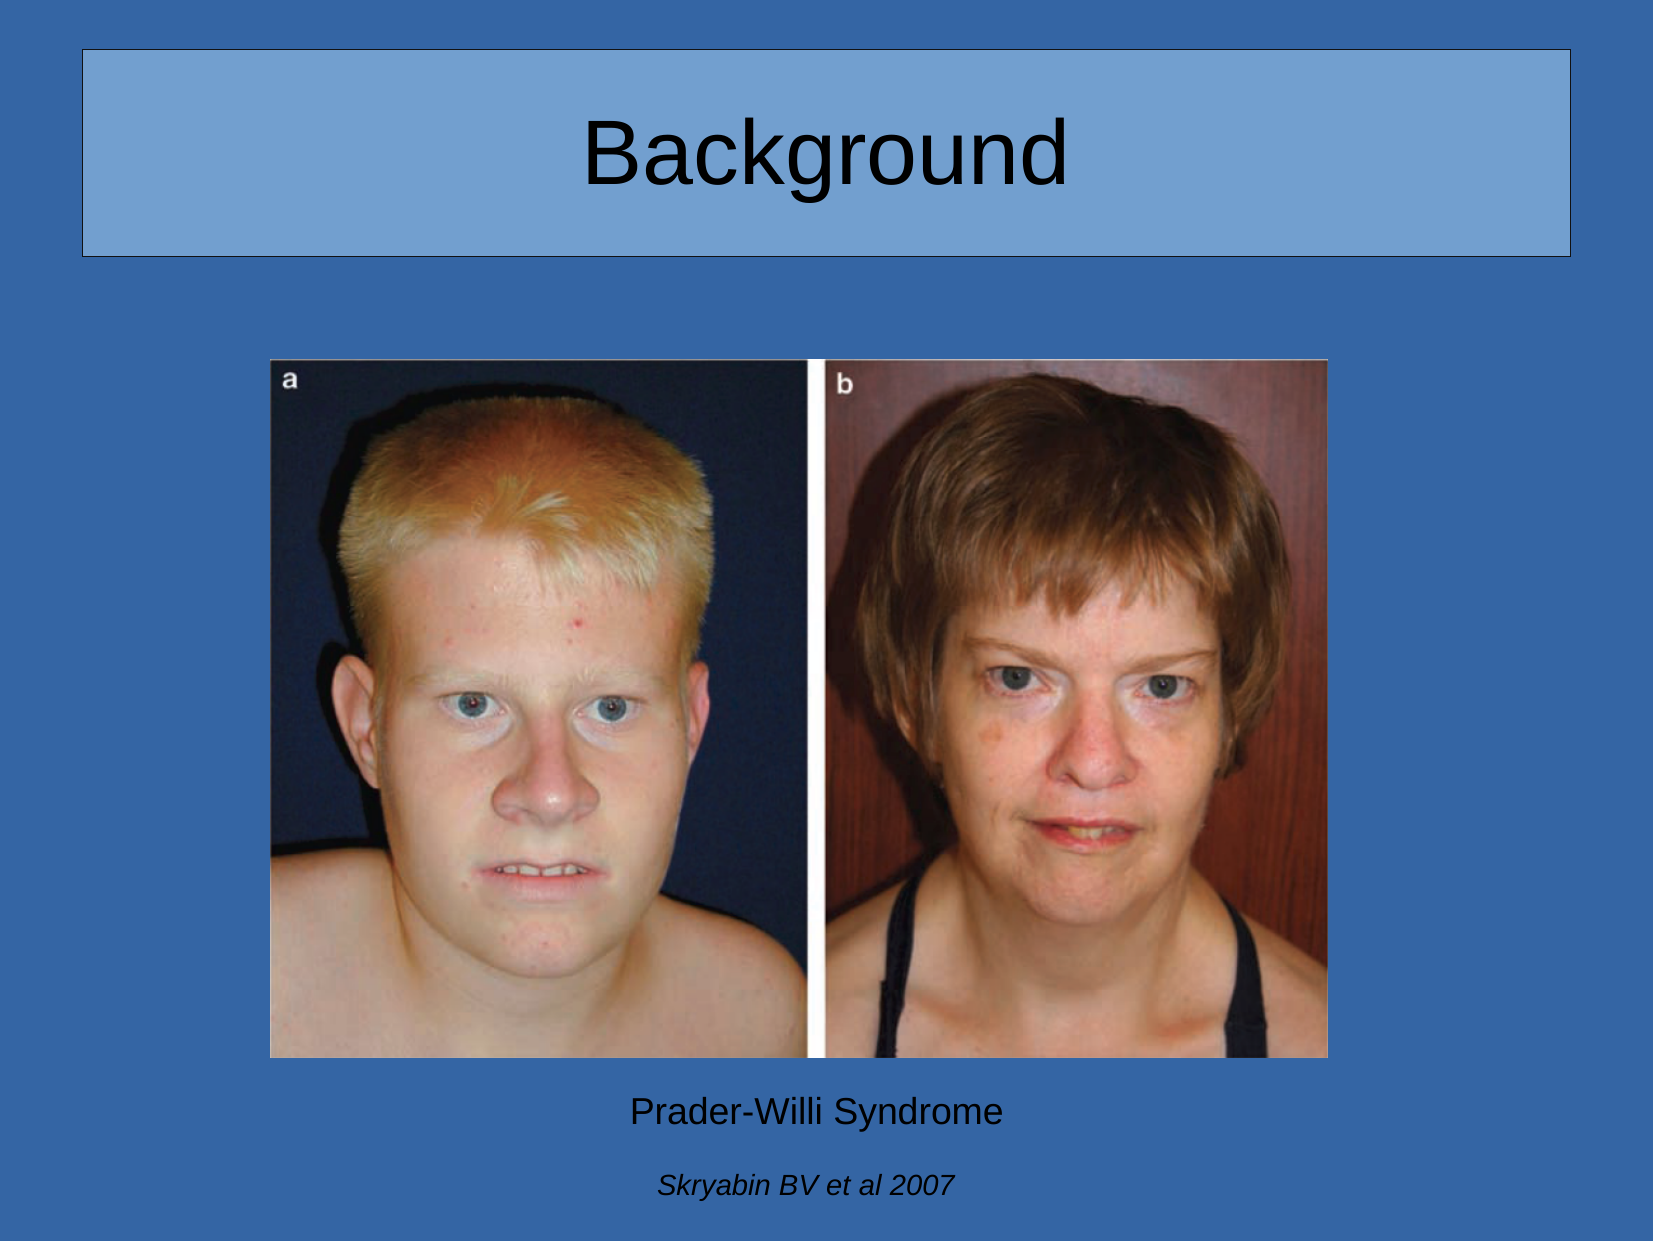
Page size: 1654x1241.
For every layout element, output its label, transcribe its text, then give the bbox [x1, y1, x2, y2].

text_box Prader-Willi Syndrome [615, 1083, 1021, 1141]
picture [270, 359, 1328, 1058]
title Background [82, 49, 1571, 257]
text_box Skryabin BV et al 2007 [642, 1161, 1108, 1241]
